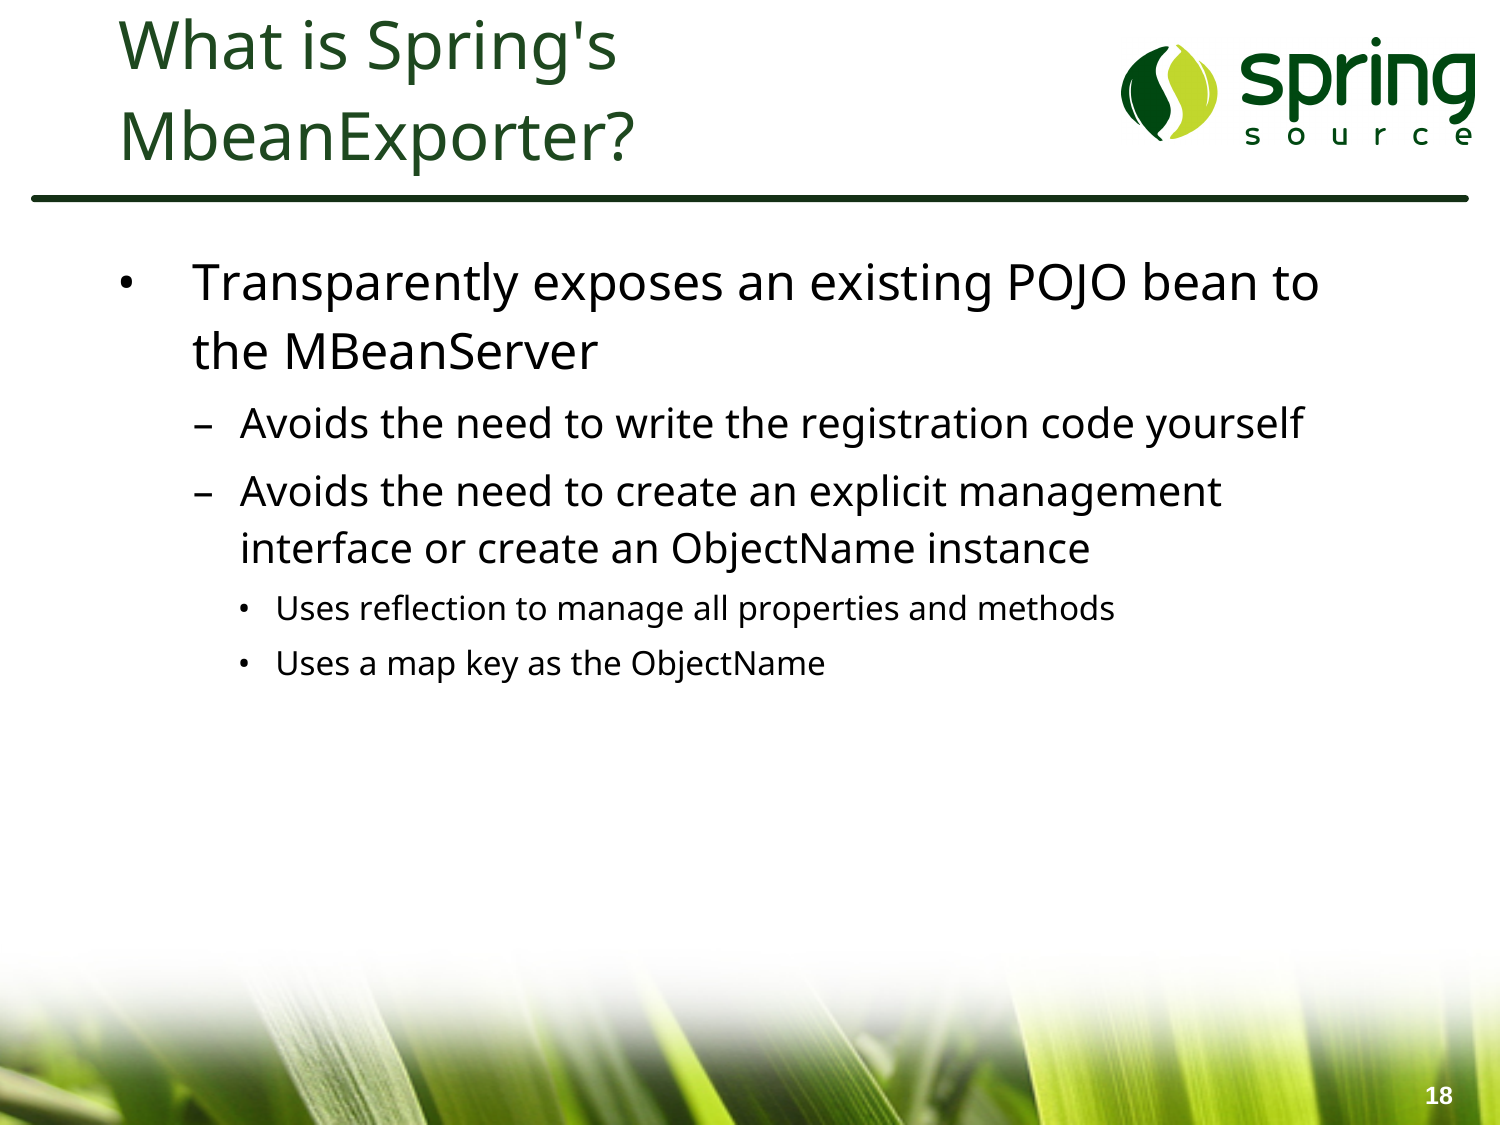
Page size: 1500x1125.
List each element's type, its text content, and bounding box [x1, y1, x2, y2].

picture [1136, 37, 1475, 145]
list Transparently exposes an existing POJO bean to the MBeanServer Avoids the need to write the registration code yourself Avoids the need to create an explicit management interface or create an ObjectName instance Uses reflection to manage all properties and methods Uses a map key as the ObjectName [103, 239, 1394, 903]
picture [0, 944, 1500, 1125]
title What is Spring's MbeanExporter? [103, 0, 1136, 178]
